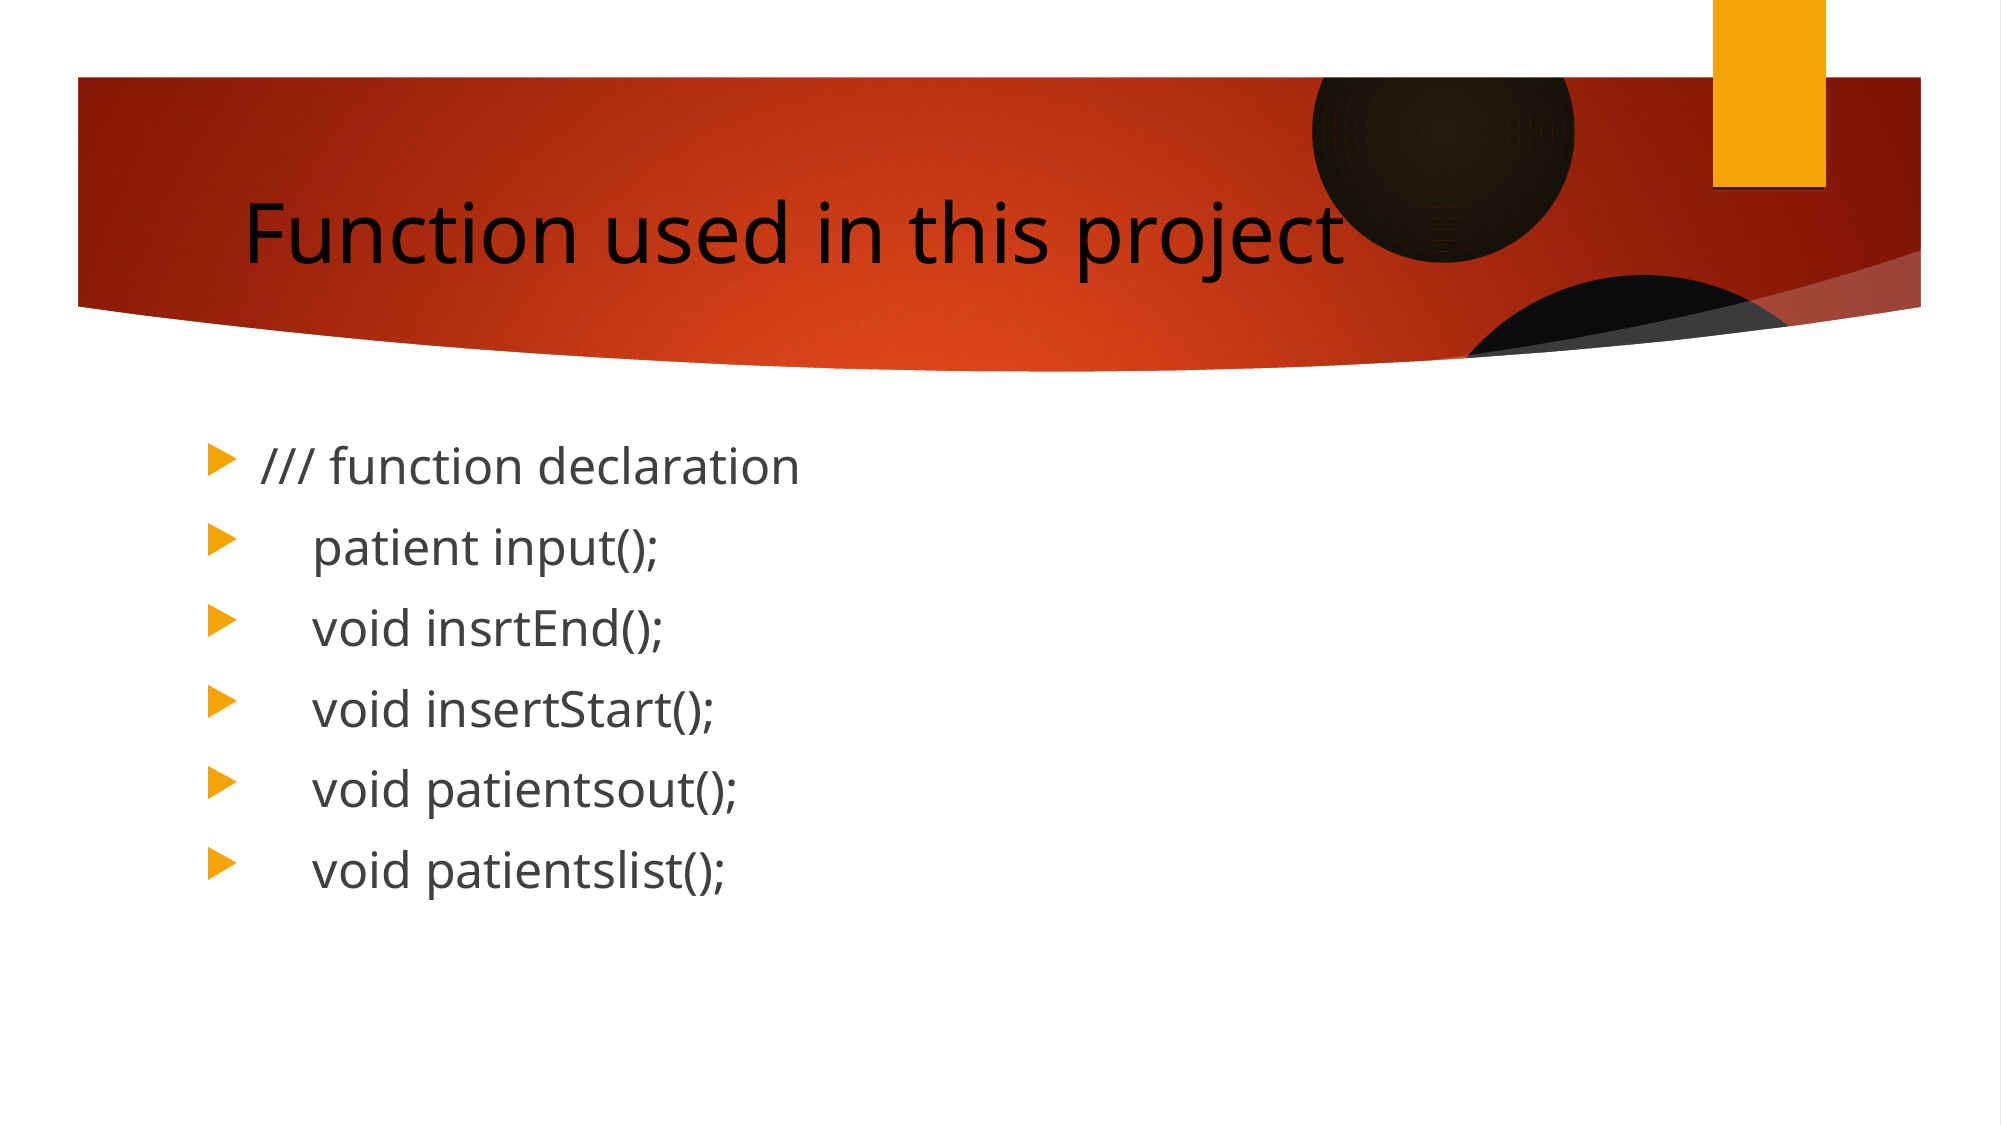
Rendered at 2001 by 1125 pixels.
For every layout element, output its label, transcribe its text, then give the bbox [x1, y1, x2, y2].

list /// function declaration patient input(); void insrtEnd(); void insertStart(); void patientsout(); void patientslist(); [189, 427, 1627, 988]
title Function used in this project [227, 170, 1665, 290]
